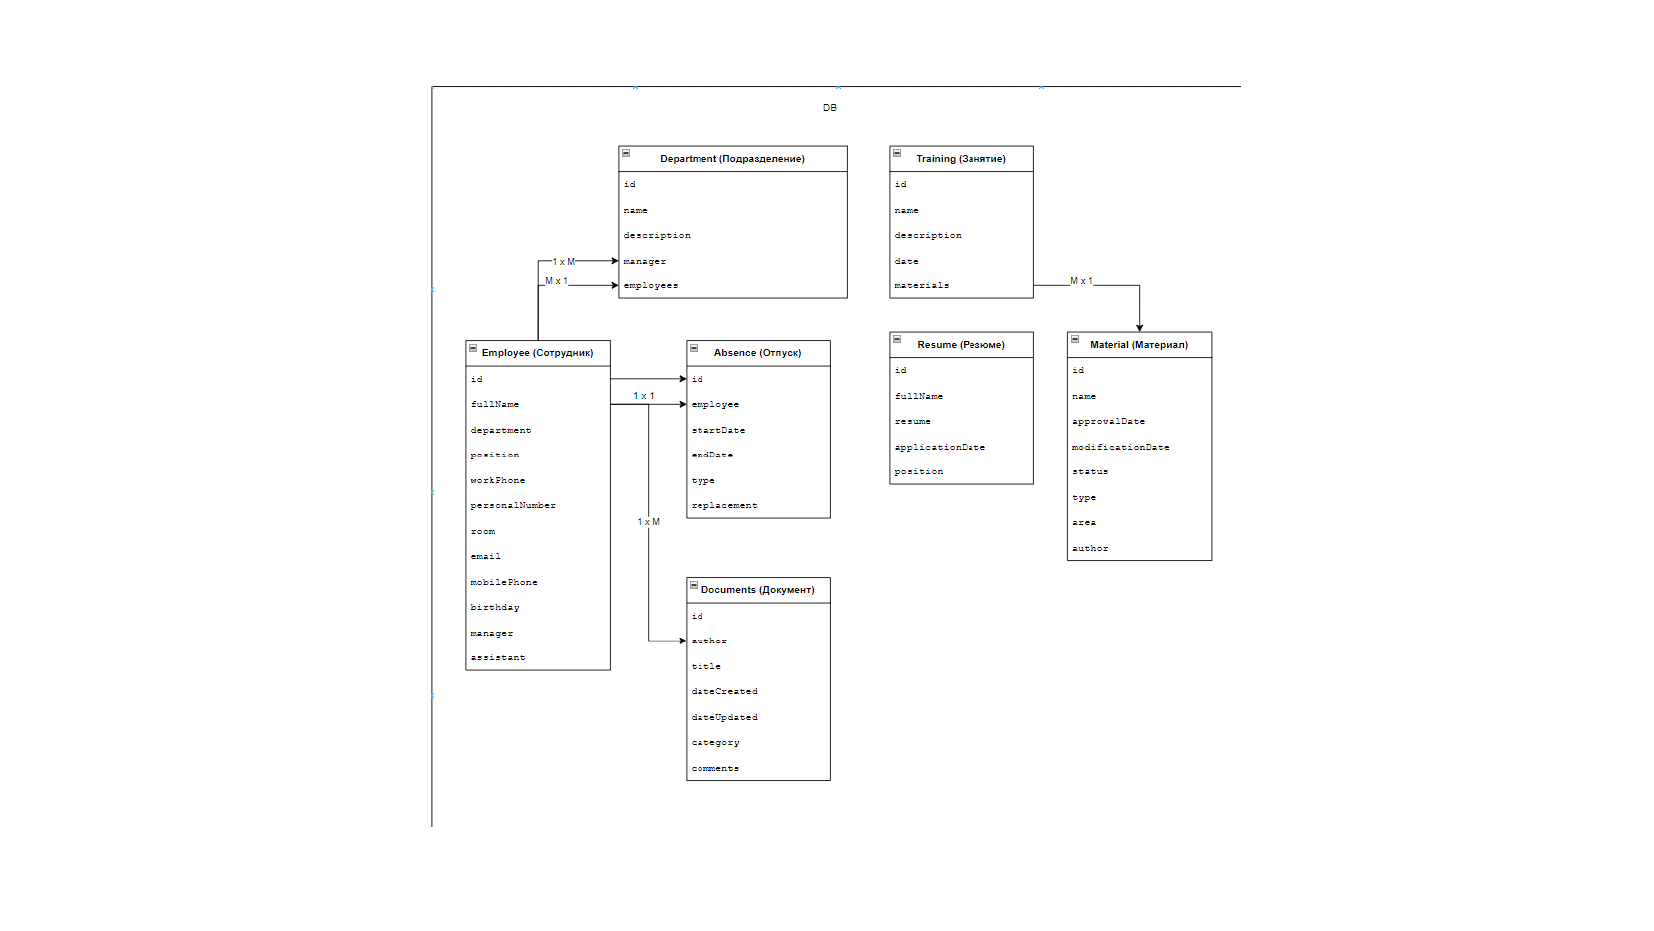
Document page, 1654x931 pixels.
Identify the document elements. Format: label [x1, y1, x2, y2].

picture [431, 86, 1241, 827]
